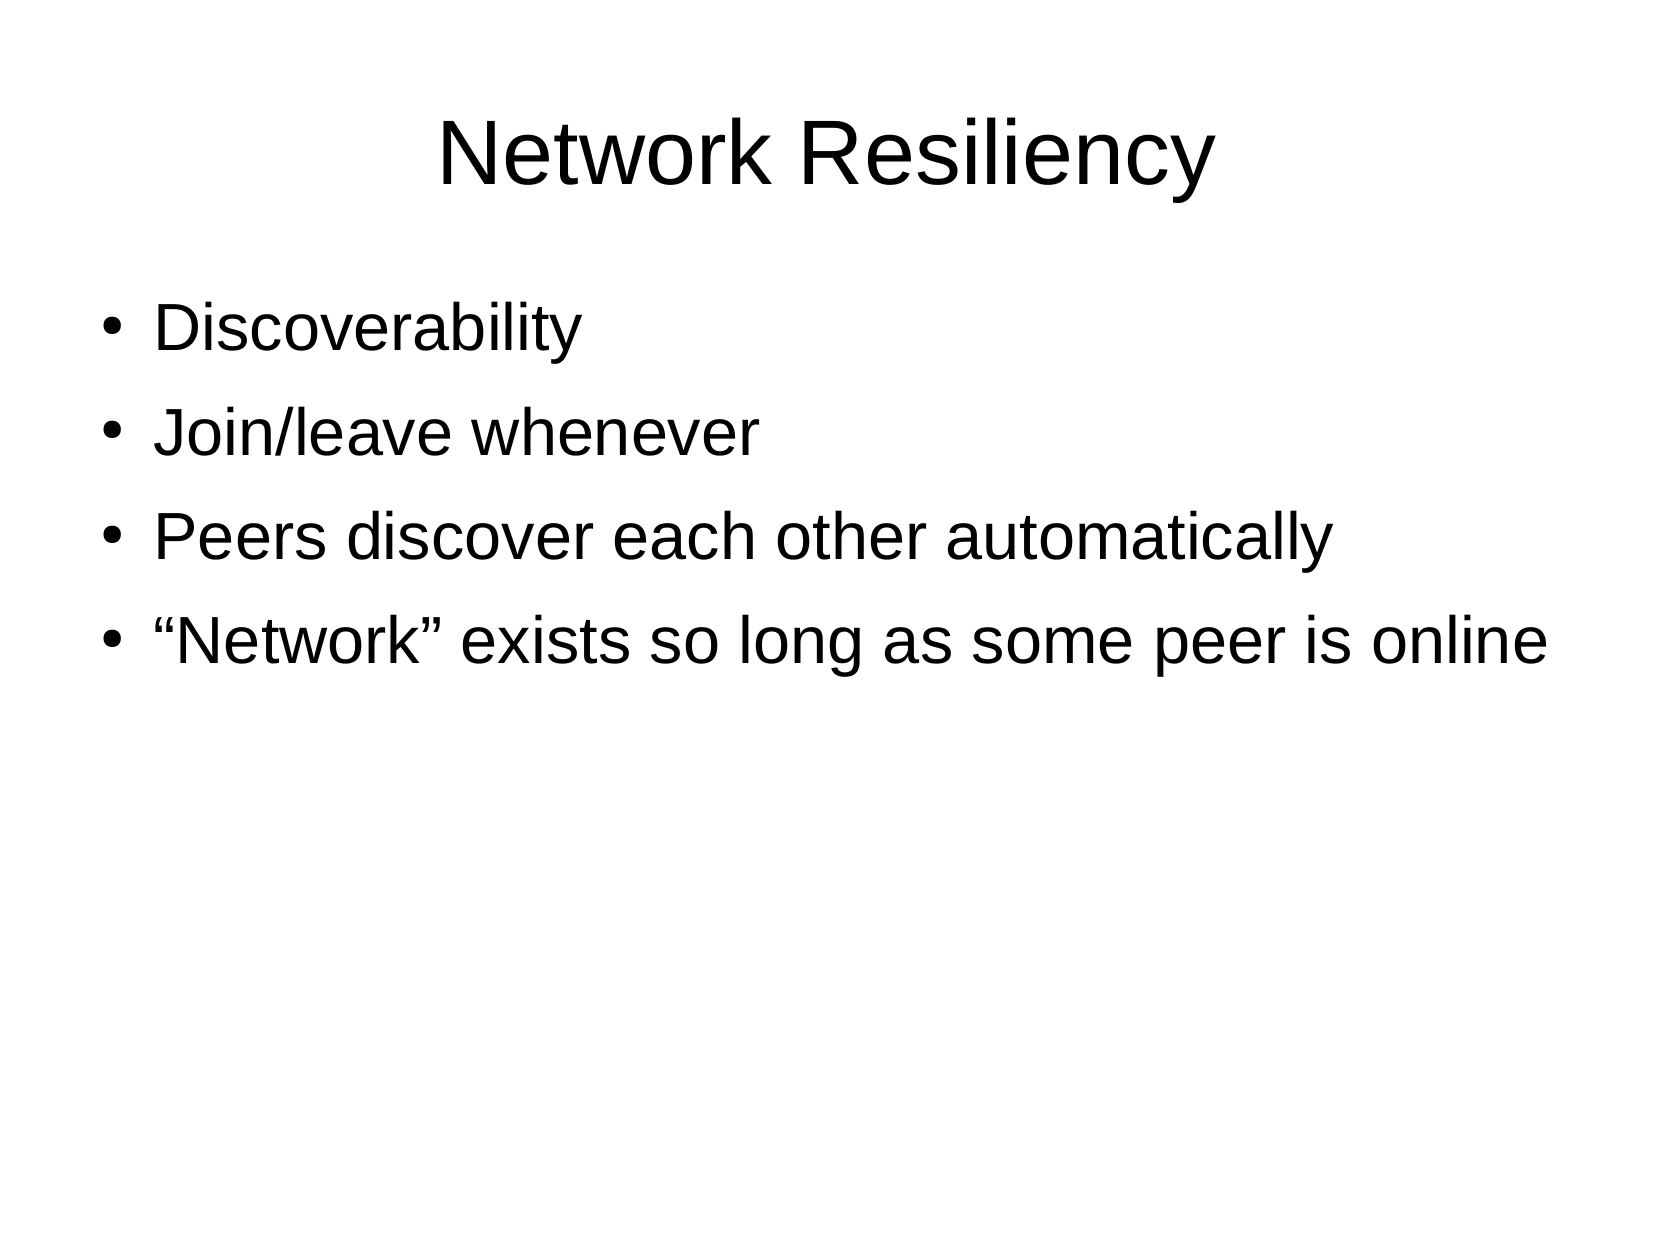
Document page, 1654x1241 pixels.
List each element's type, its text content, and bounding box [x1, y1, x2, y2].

list Discoverability Join/leave whenever Peers discover each other automatically “Network” exists so long as some peer is online [82, 290, 1571, 1010]
title Network Resiliency [82, 49, 1571, 257]
